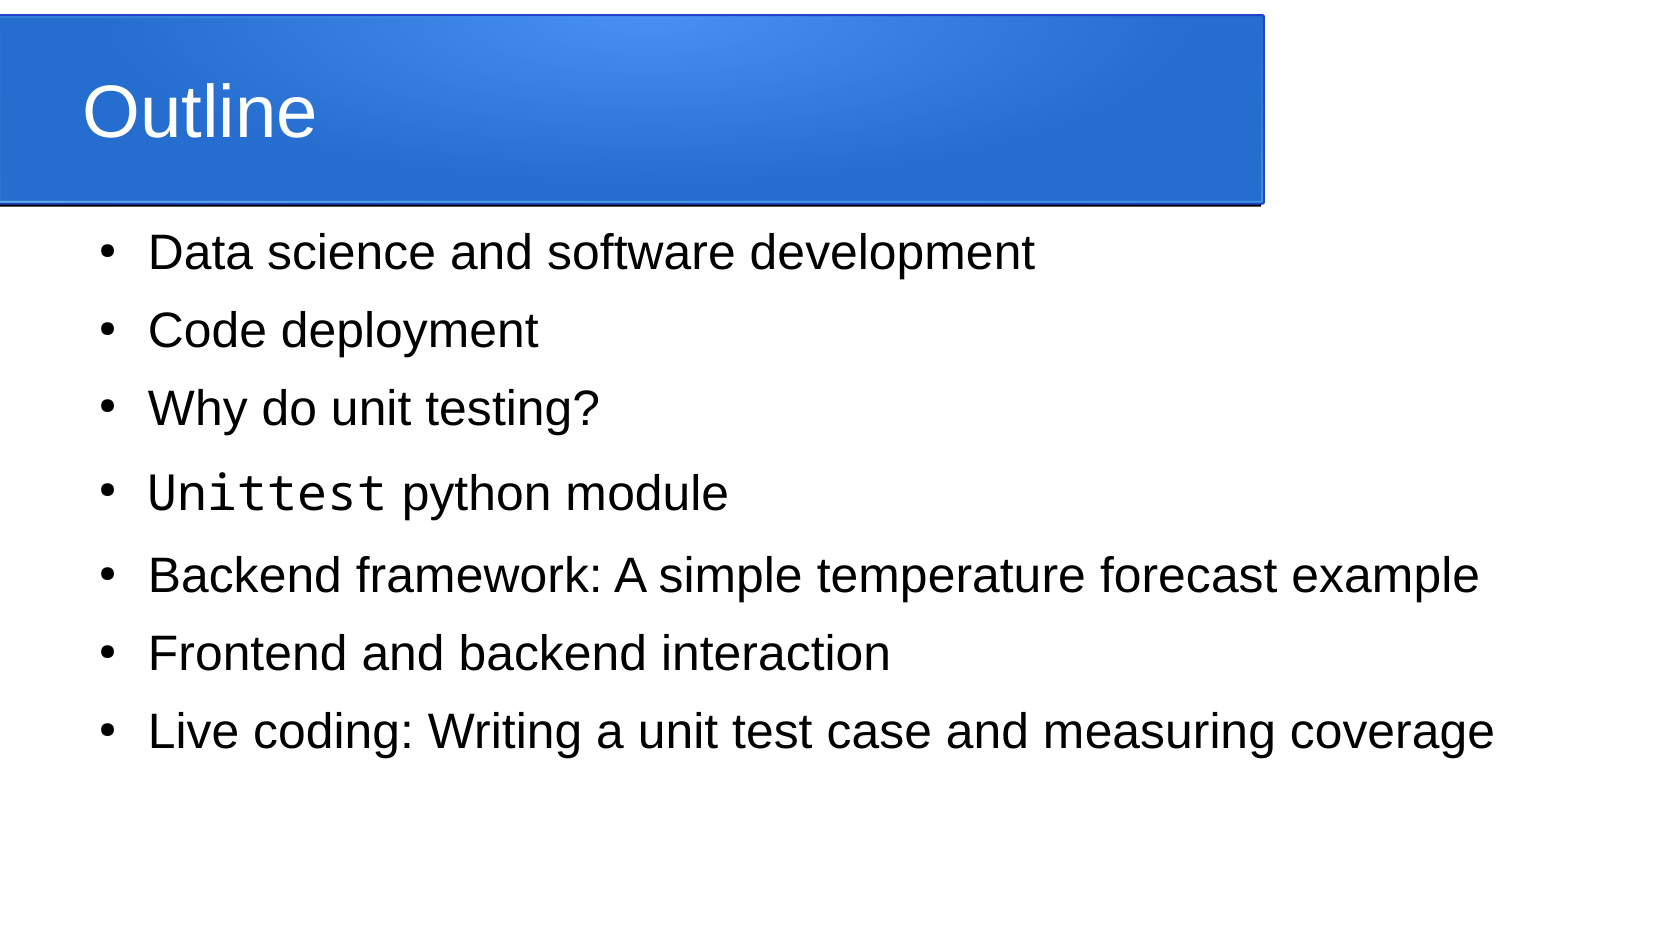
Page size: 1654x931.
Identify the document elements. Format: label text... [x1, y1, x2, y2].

list Data science and software development Code deployment Why do unit testing? Unittest python module Backend framework: A simple temperature forecast example Frontend and backend interaction Live coding: Writing a unit test case and measuring coverage [82, 224, 1571, 764]
title Outline [82, 35, 1235, 189]
